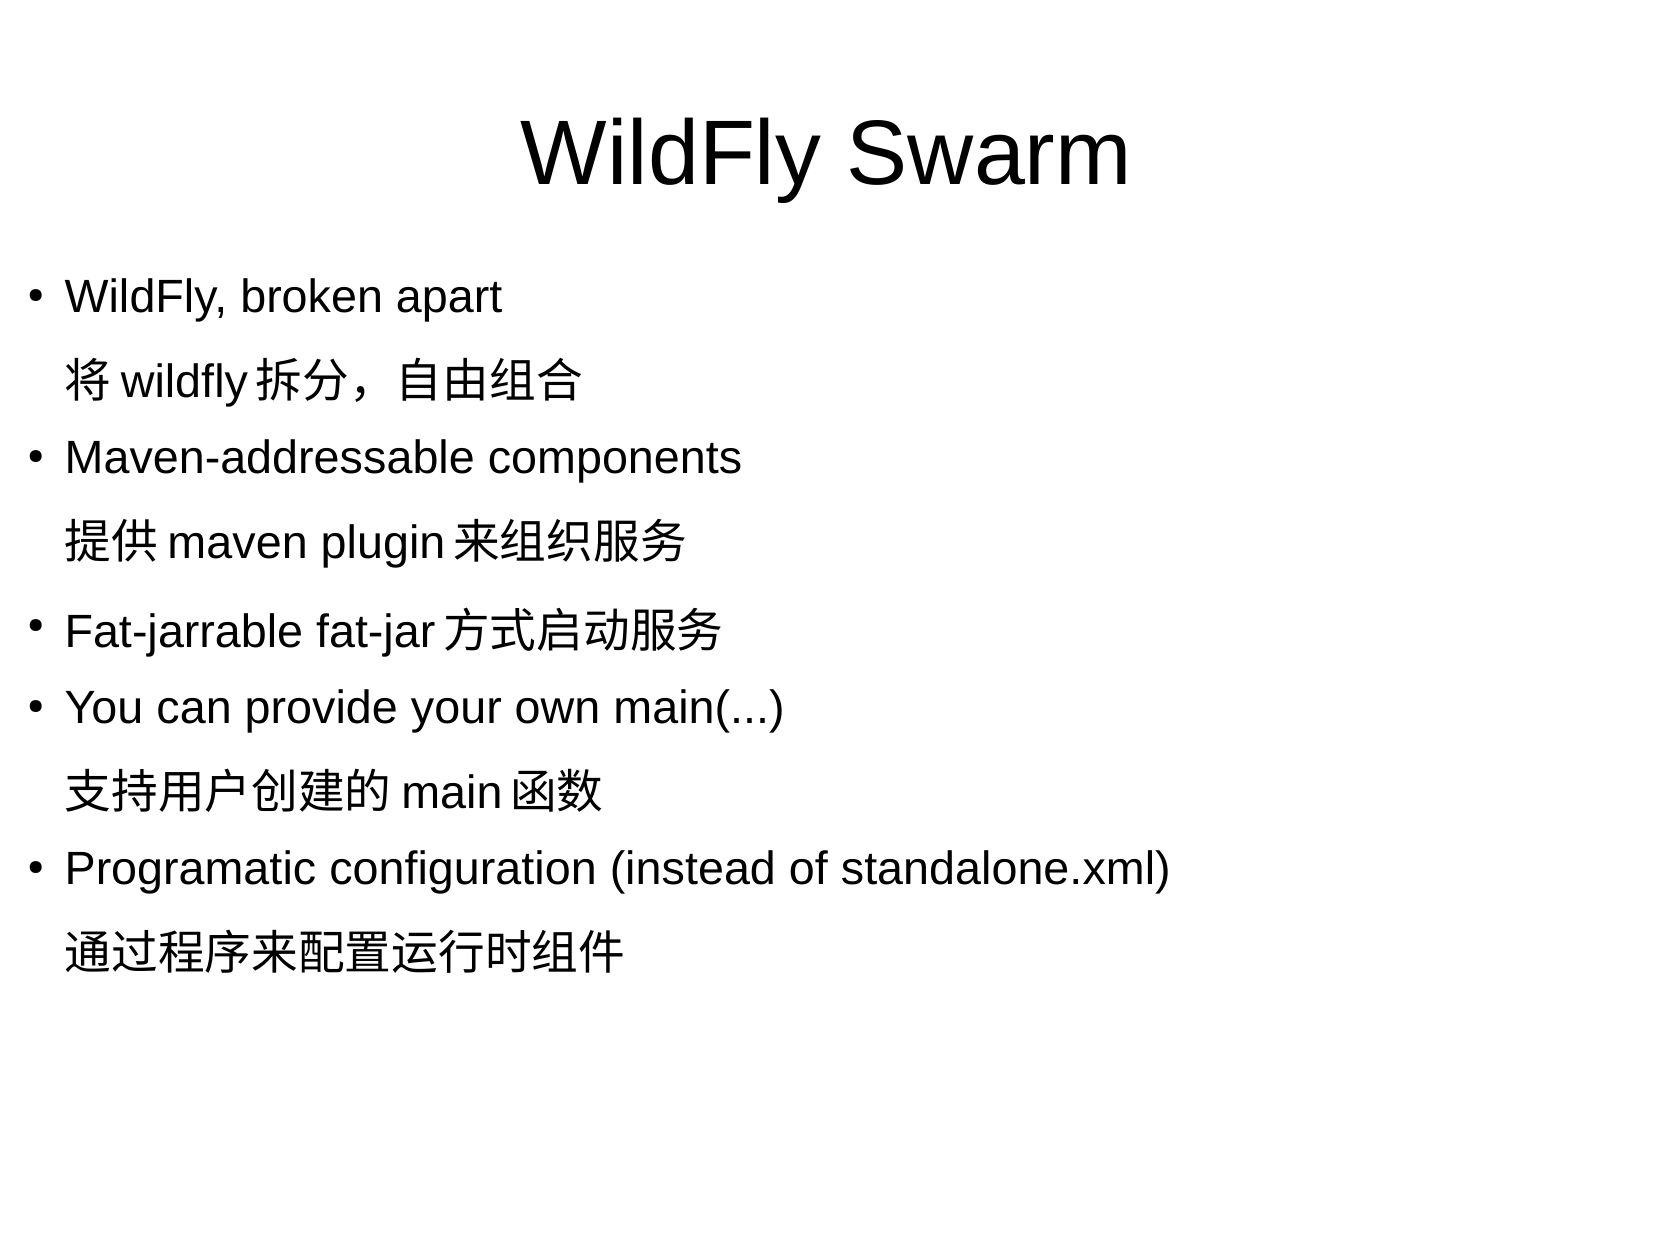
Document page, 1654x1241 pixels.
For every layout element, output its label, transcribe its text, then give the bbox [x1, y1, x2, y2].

list WildFly, broken apart 将wildfly拆分，自由组合 Maven-addressable components 提供maven plugin来组织服务 Fat-jarrable fat-jar方式启动服务 You can provide your own main(...) 支持用户创建的main函数 Programatic configuration (instead of standalone.xml) 通过程序来配置运行时组件 [15, 270, 1654, 990]
title WildFly Swarm [82, 49, 1571, 257]
